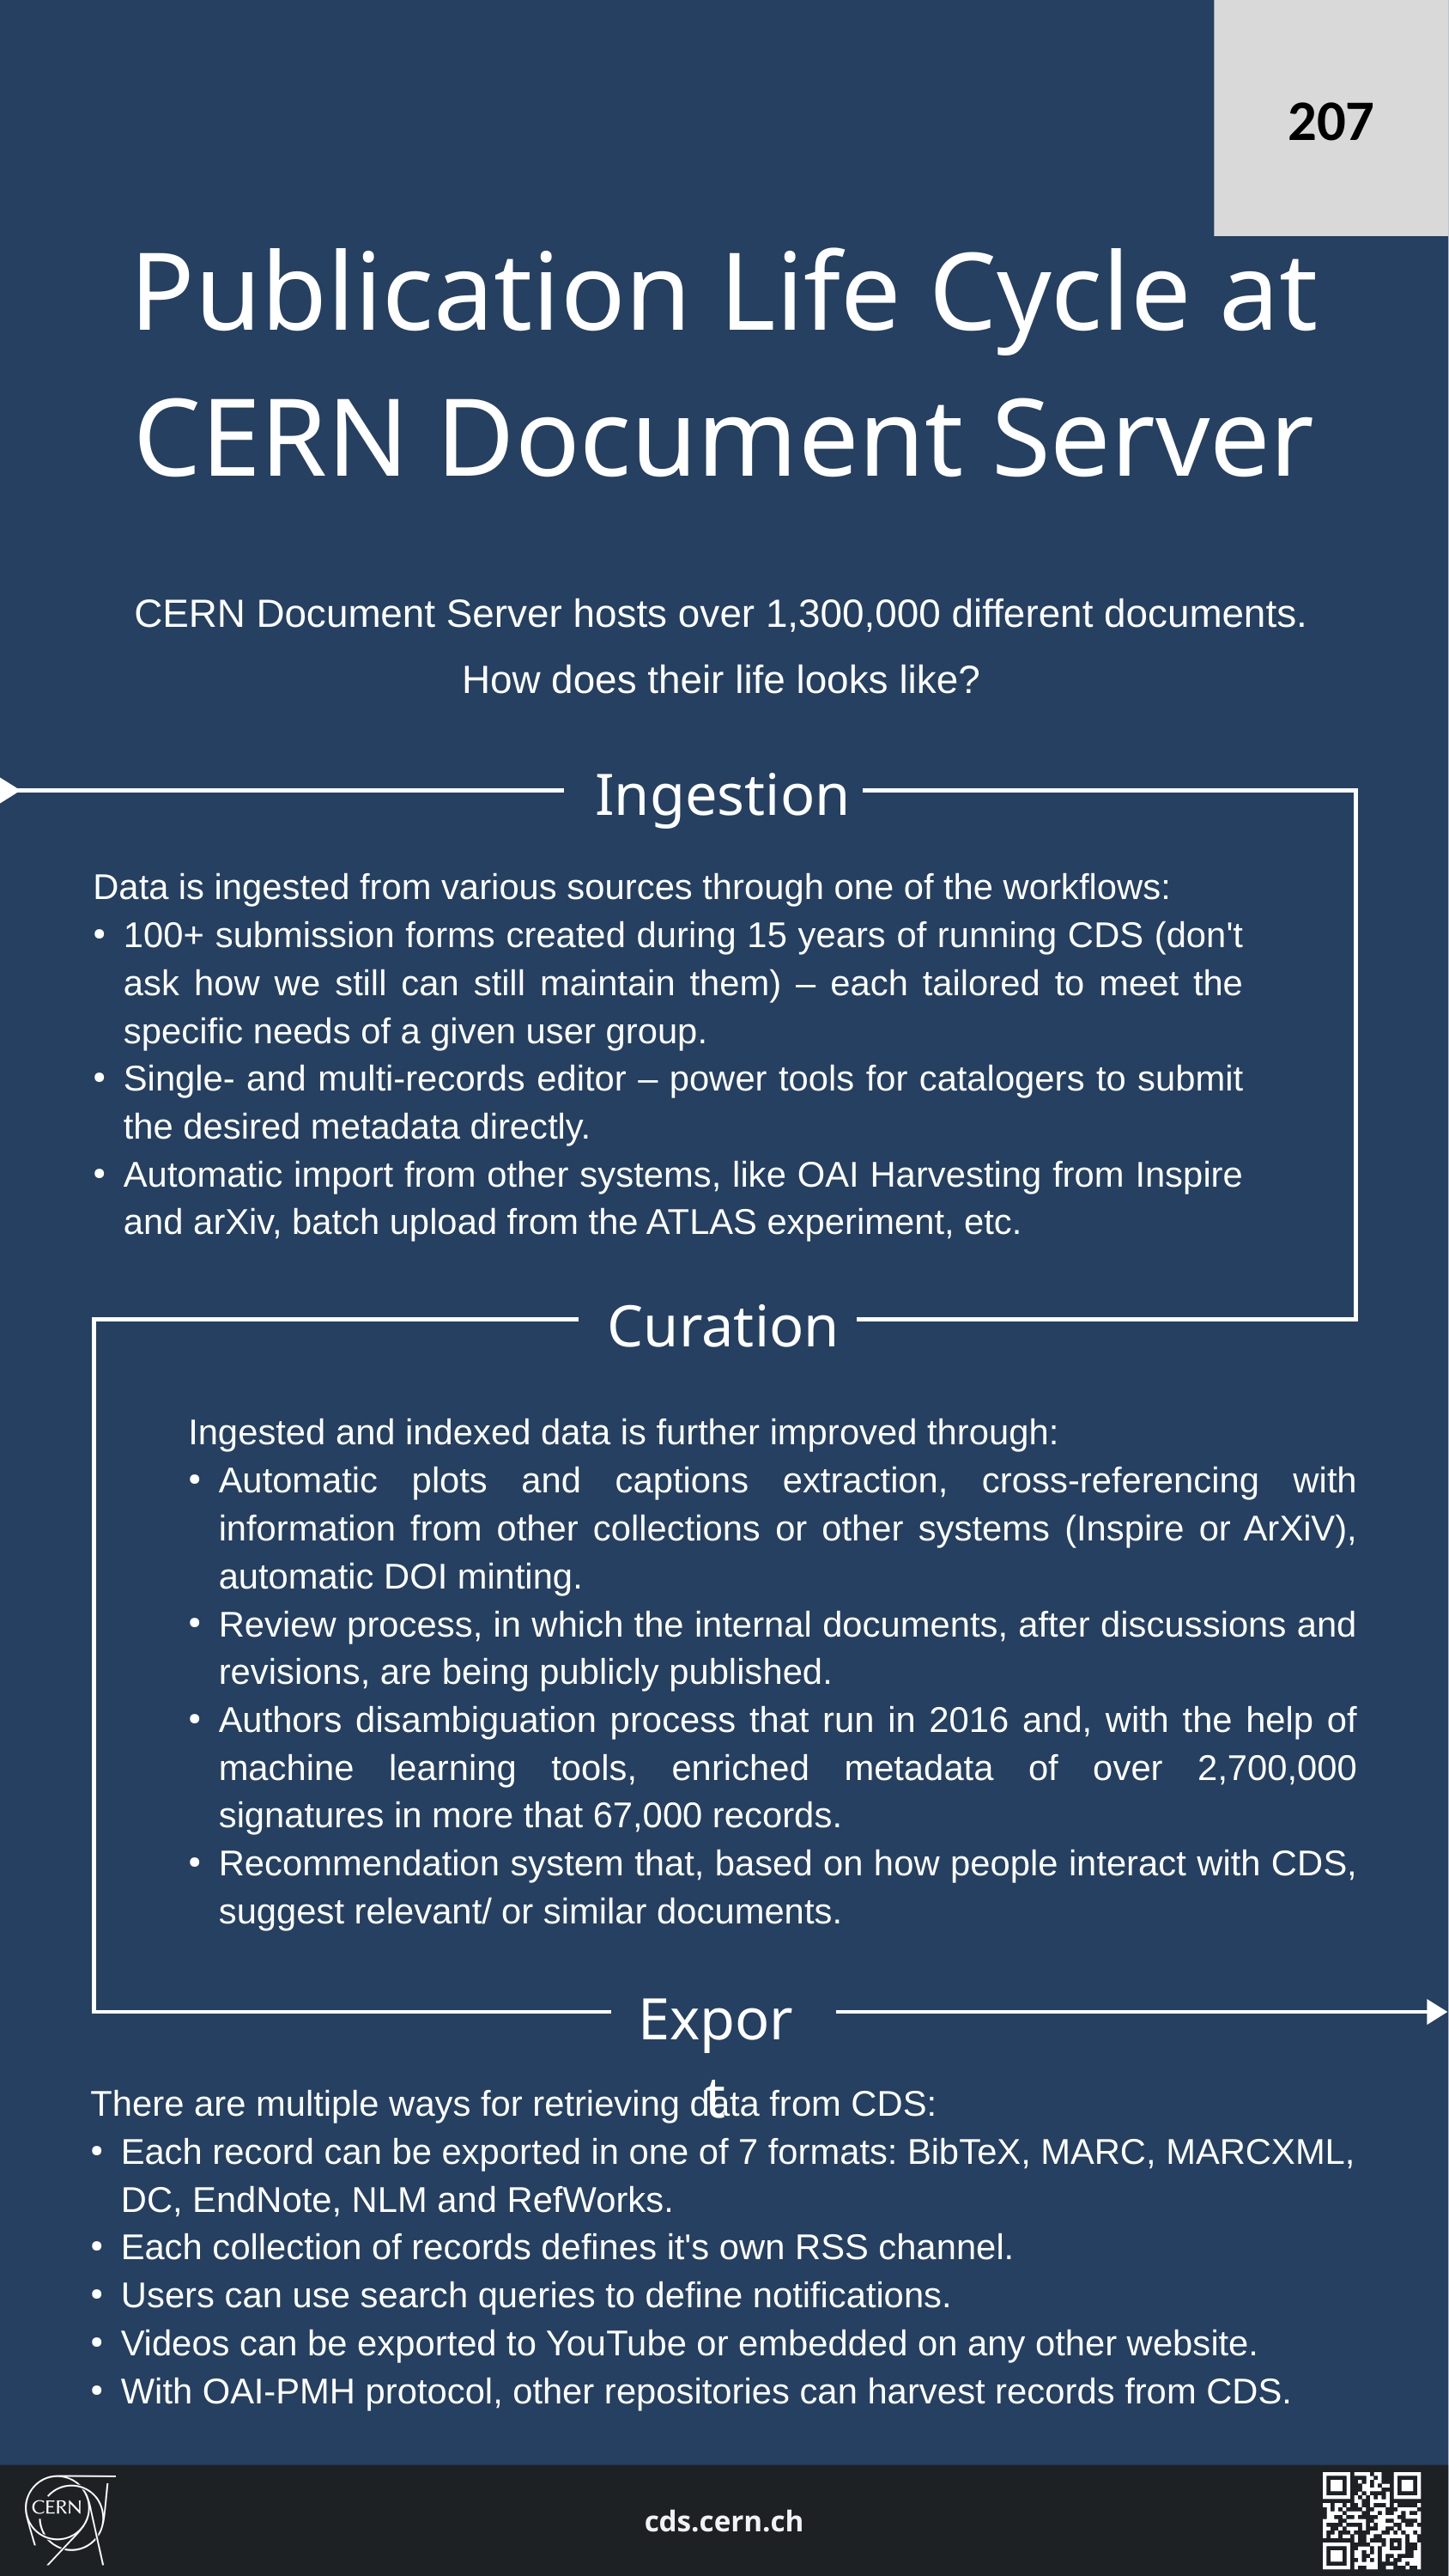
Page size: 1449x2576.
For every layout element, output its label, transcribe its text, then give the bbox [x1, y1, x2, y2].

text_box Export [625, 1971, 824, 2052]
text_box There are multiple ways for retrieving data from CDS: Each record can be exported in one of 7 formats: BibTeX, MARC, MARCXML, DC, EndNote, NLM and RefWorks. Each collection of records defines it's own RSS channel. Users can use search queries to define notifications. Videos can be exported to YouTube or embedded on any other website. With OAI-PMH protocol, other repositories can harvest records from CDS. [77, 2069, 1426, 2414]
text_box cds.cern.ch [632, 2496, 817, 2544]
text_box Ingested and indexed data is further improved through: Automatic plots and captions extraction, cross-referencing with information from other collections or other systems (Inspire or ArXiV), automatic DOI minting. Review process, in which the internal documents, after discussions and revisions, are being publicly published. Authors disambiguation process that run in 2016 and, with the help of machine learning tools, enriched metadata of over 2,700,000 signatures in more that 67,000 records. Recommendation system that, based on how people interact with CDS, suggest relevant/ or similar documents. [175, 1398, 1371, 1936]
picture [25, 2475, 116, 2566]
text_box Curation [595, 1279, 854, 1359]
text_box Data is ingested from various sources through one of the workflows: 100+ submission forms created during 15 years of running CDS (don't ask how we still can still maintain them) – each tailored to meet the specific needs of a given user group. Single- and multi-records editor – power tools for catalogers to submit the desired metadata directly. Automatic import from other systems, like OAI Harvesting from Inspire and arXiv, batch upload from the ATLAS experiment, etc. [80, 853, 1297, 1245]
text_box CERN Document Server hosts over 1,300,000 different documents. How does their life looks like? [121, 562, 1327, 697]
text_box 207 [1214, 0, 1449, 236]
text_box Publication Life Cycle at CERN Document Server [28, 209, 1420, 480]
text_box Ingestion [582, 747, 866, 834]
picture [1319, 2468, 1425, 2573]
text_box [0, 2464, 1449, 2576]
